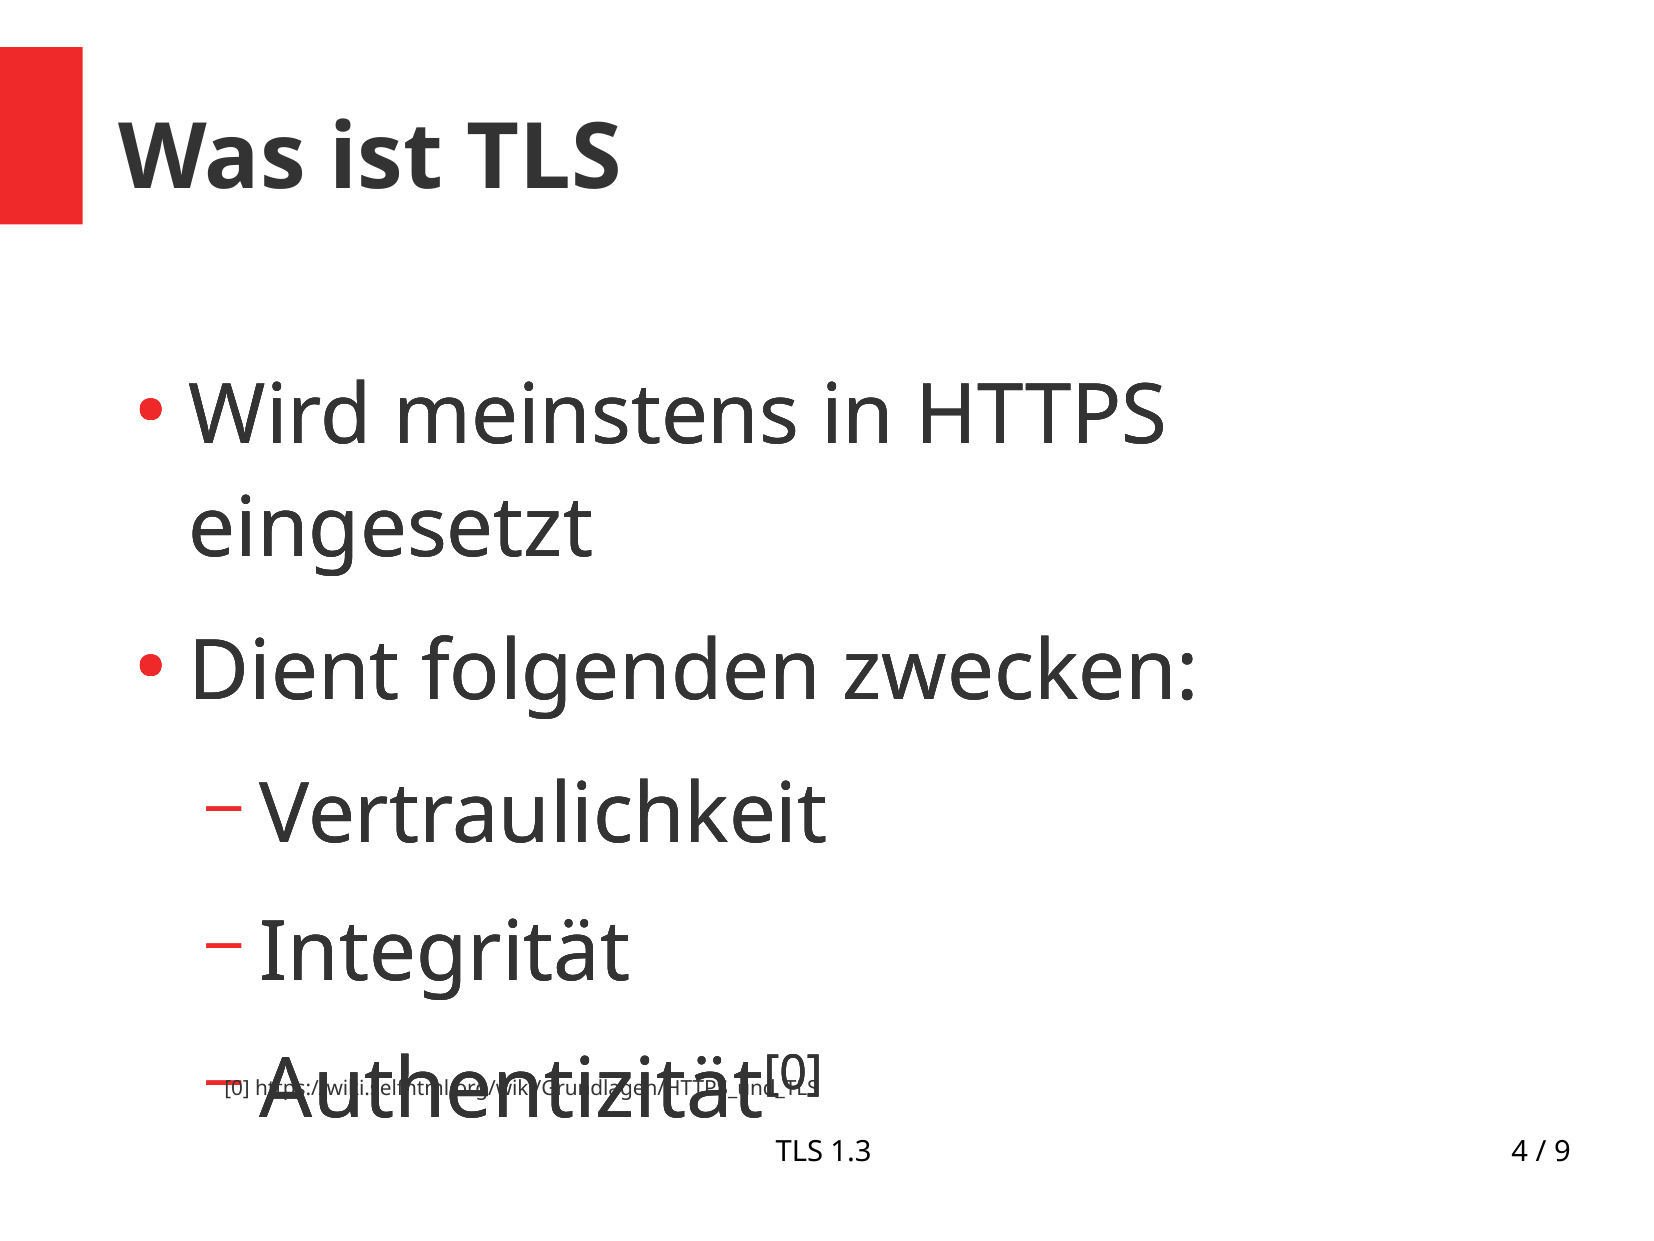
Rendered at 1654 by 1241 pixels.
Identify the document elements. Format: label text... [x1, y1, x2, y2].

list [0] https://wiki.selfhtml.org/wiki/Grundlagen/HTTPS_und_TLS [153, 1073, 1087, 1110]
list Wird meinstens in HTTPS eingesetzt Dient folgenden zwecken: Vertraulichkeit Integrität Authentizität[0] [118, 354, 1536, 1074]
title Was ist TLS [118, 49, 1571, 257]
